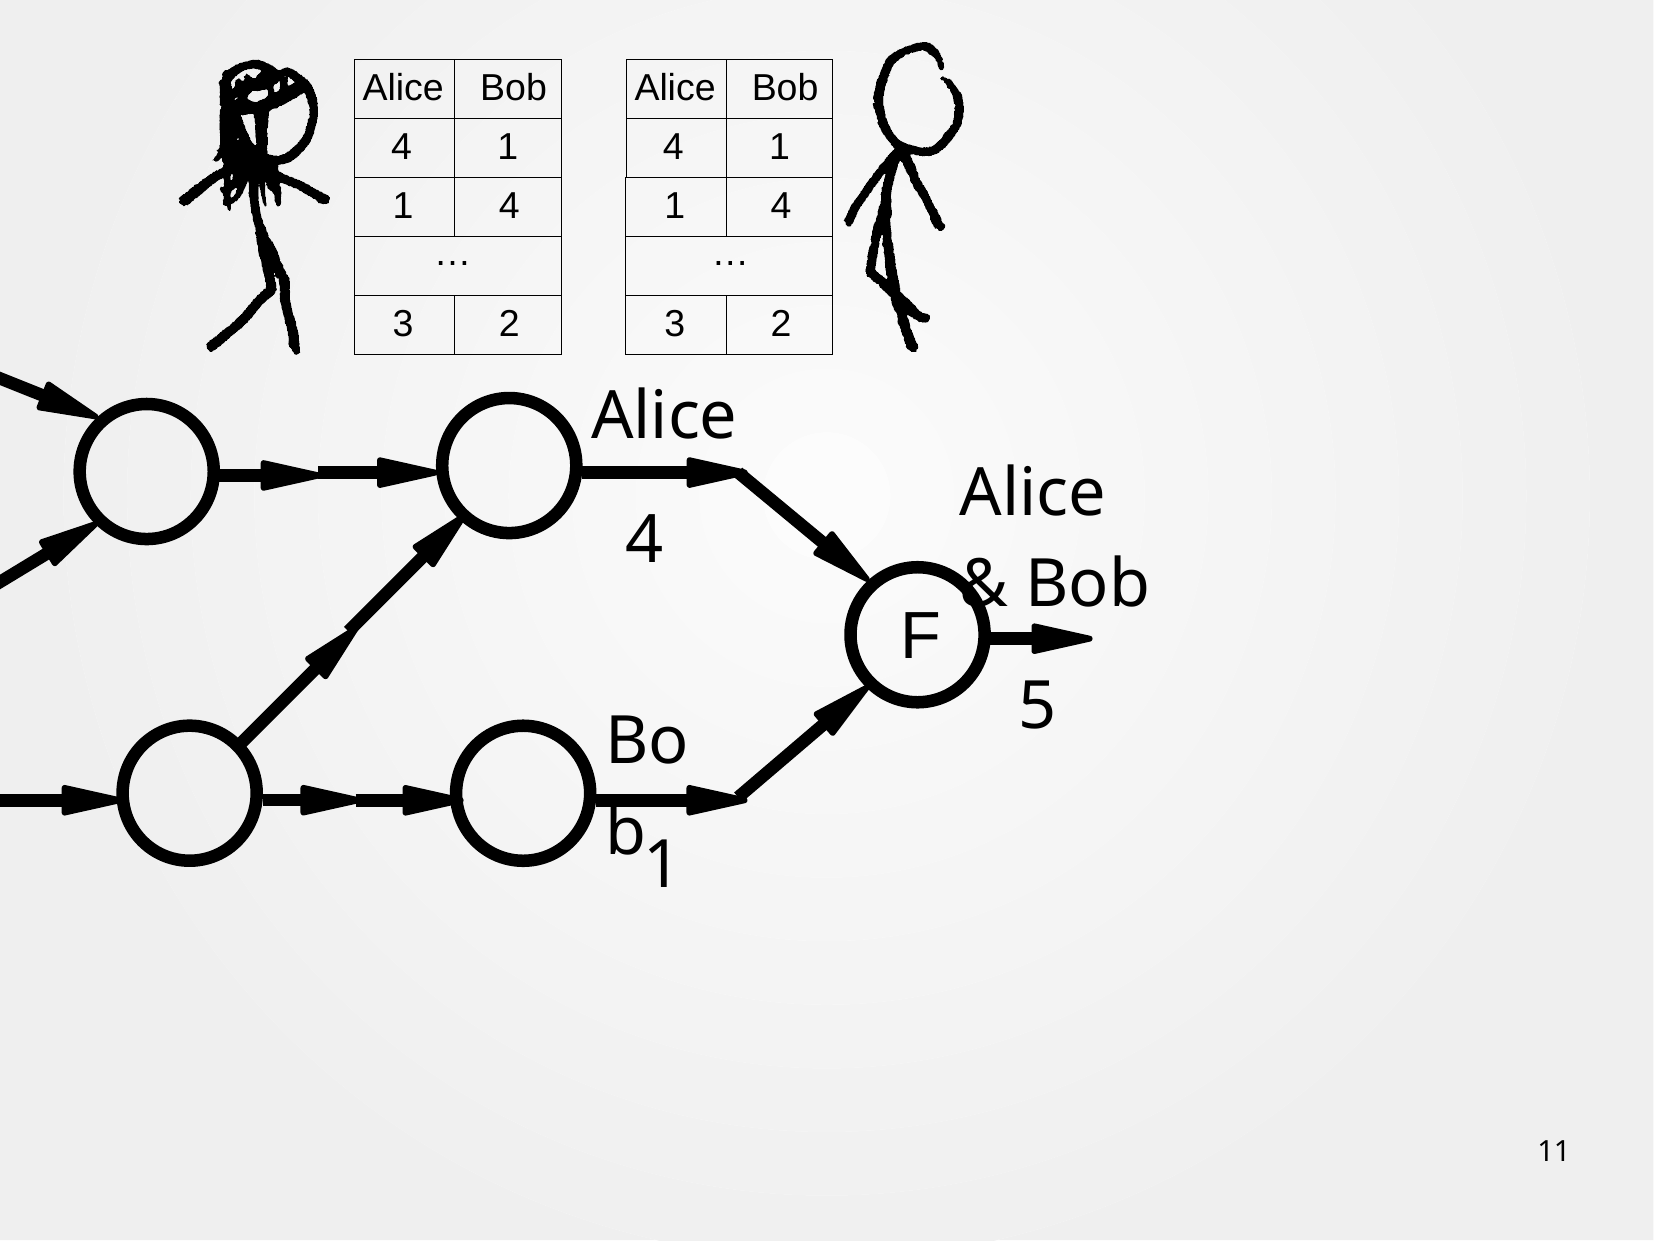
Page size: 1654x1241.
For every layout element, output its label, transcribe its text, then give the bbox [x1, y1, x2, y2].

picture [840, 38, 967, 355]
text_box Bob [454, 59, 573, 116]
text_box 4 [484, 177, 573, 234]
text_box 1 [628, 809, 703, 911]
text_box 2 [755, 295, 845, 353]
text_box 1 [649, 177, 739, 234]
text_box Alice [619, 59, 726, 116]
text_box … [696, 224, 786, 282]
text_box 1 [377, 177, 467, 234]
text_box 4 [610, 484, 697, 587]
text_box Alice [348, 59, 454, 116]
text_box 4 [342, 118, 448, 175]
text_box 1 [720, 118, 839, 175]
text_box 4 [614, 118, 720, 175]
text_box Bob [590, 684, 741, 780]
text_box Alice [576, 359, 768, 455]
text_box F [885, 590, 975, 681]
text_box Bob [726, 59, 845, 116]
text_box 3 [377, 295, 467, 353]
text_box 4 [755, 177, 845, 234]
text_box 2 [484, 295, 573, 353]
text_box 3 [649, 295, 739, 353]
text_box 1 [448, 118, 567, 175]
text_box 5 [1003, 649, 1079, 752]
text_box Alice & Bob [944, 436, 1182, 621]
picture [177, 58, 332, 355]
text_box … [419, 224, 508, 282]
